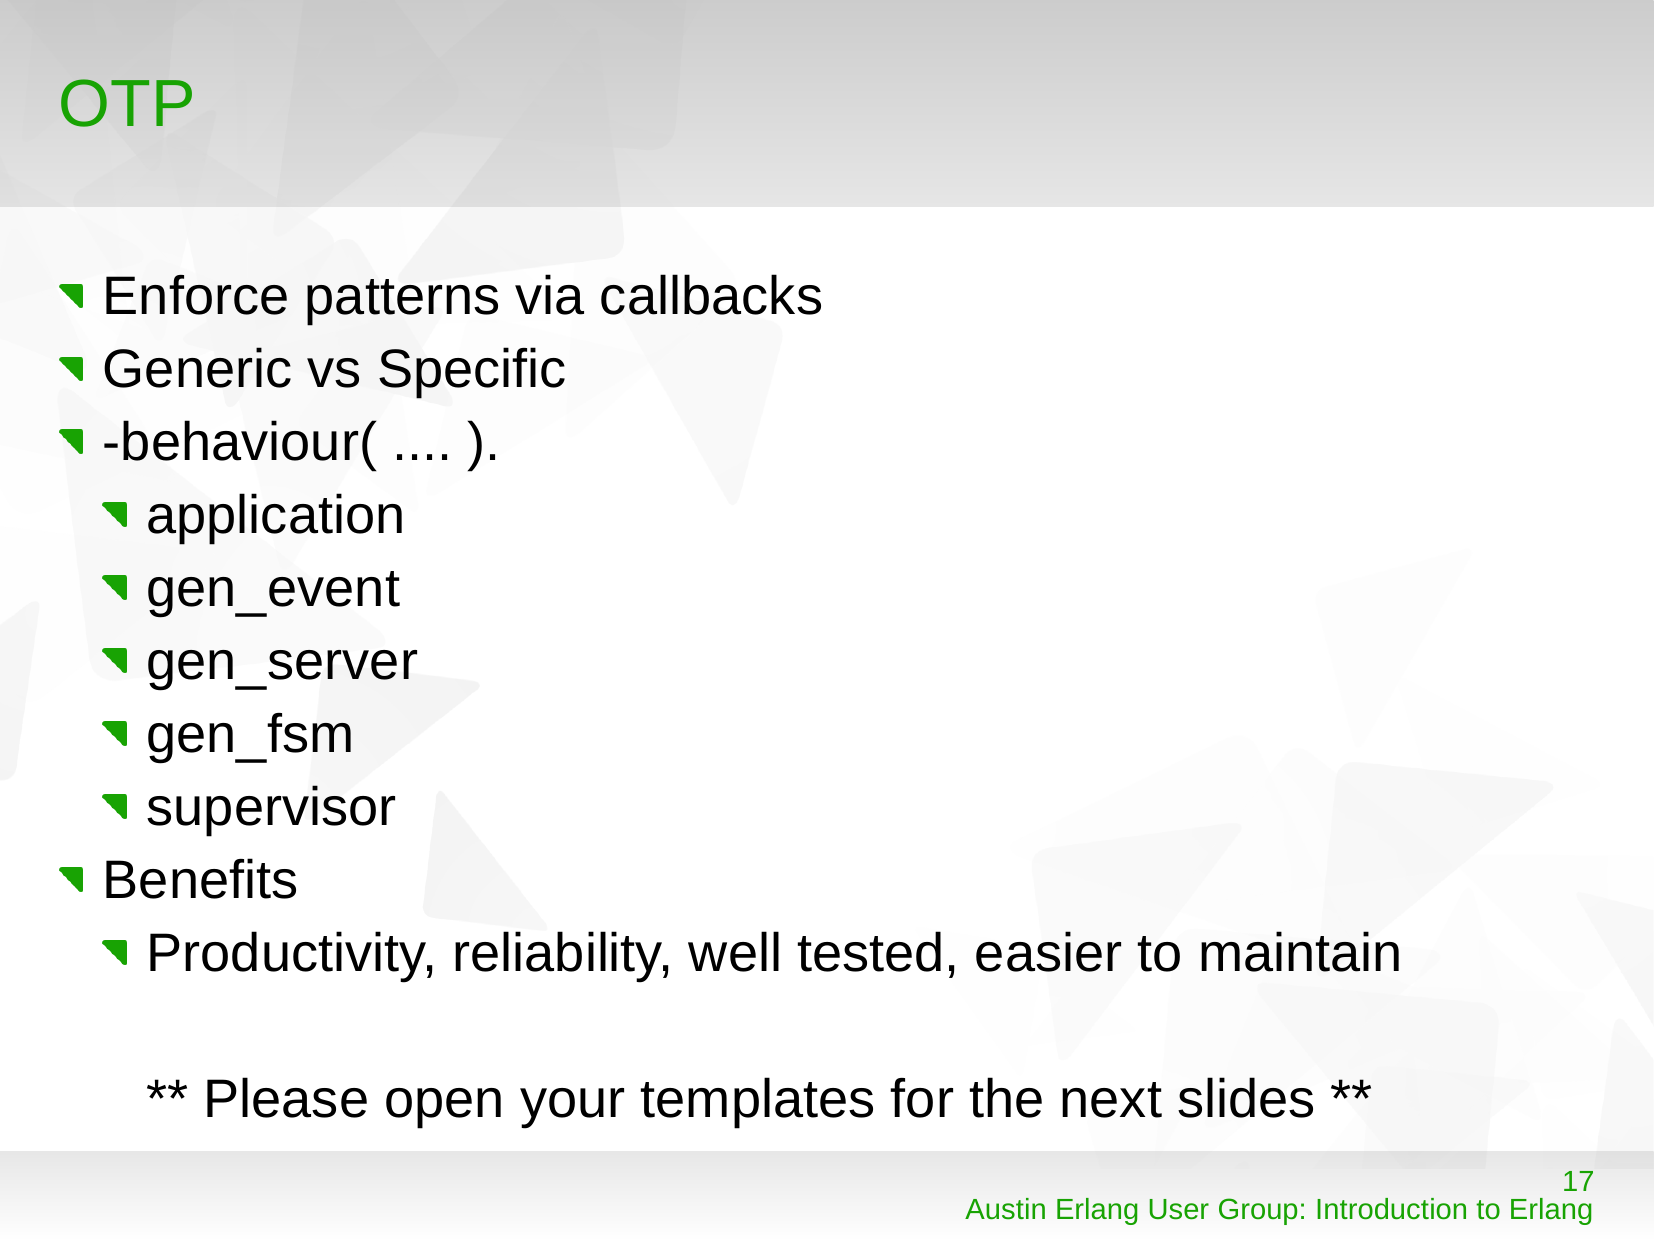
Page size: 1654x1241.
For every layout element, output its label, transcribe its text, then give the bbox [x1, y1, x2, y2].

picture [0, 0, 783, 931]
list Enforce patterns via callbacks Generic vs Specific -behaviour( .... ). application gen_event gen_server gen_fsm supervisor Benefits Productivity, reliability, well tested, easier to maintain ** Please open your templates for the next slides ** [59, 265, 1595, 1132]
picture [915, 548, 1654, 1169]
title OTP [59, 29, 1595, 178]
